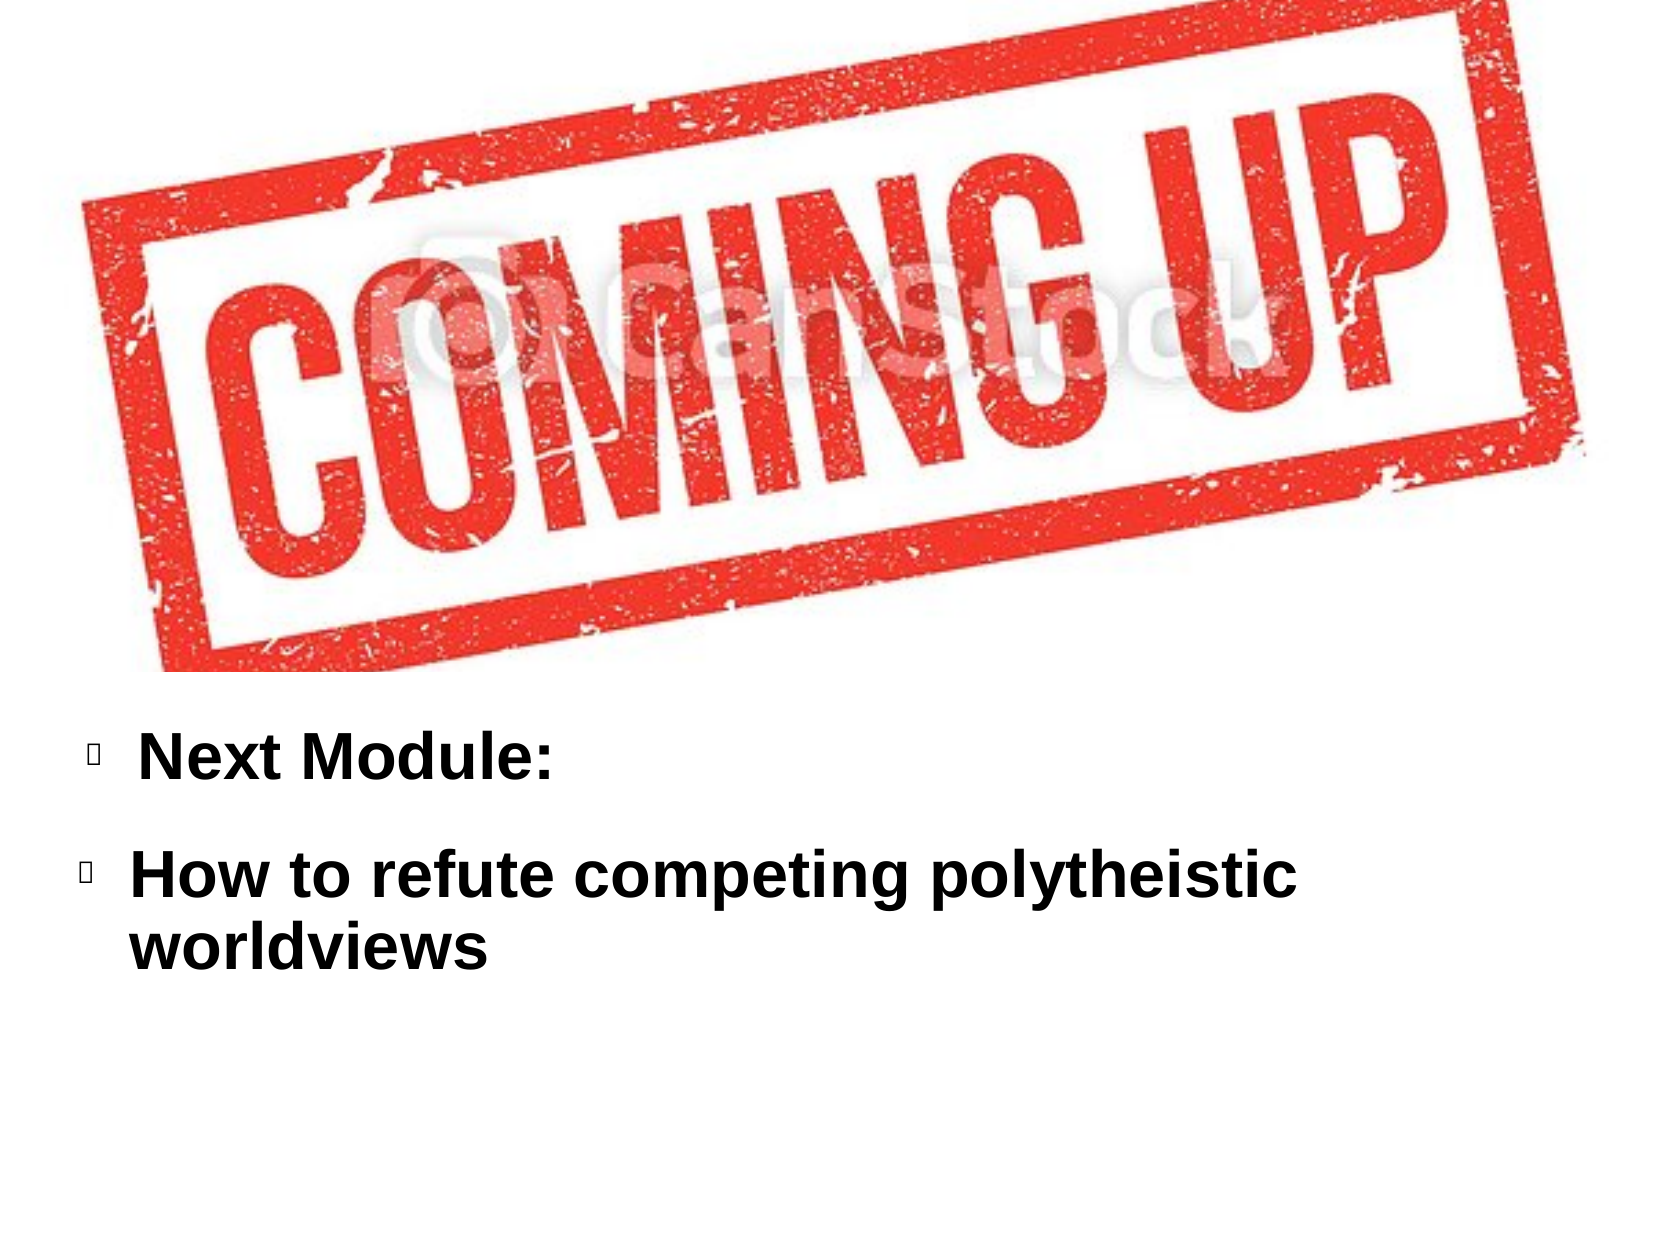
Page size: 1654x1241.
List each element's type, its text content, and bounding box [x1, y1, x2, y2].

picture [0, 0, 1653, 672]
list Next Module: [67, 710, 1622, 805]
list How to refute competing polytheistic worldviews [58, 856, 1614, 969]
